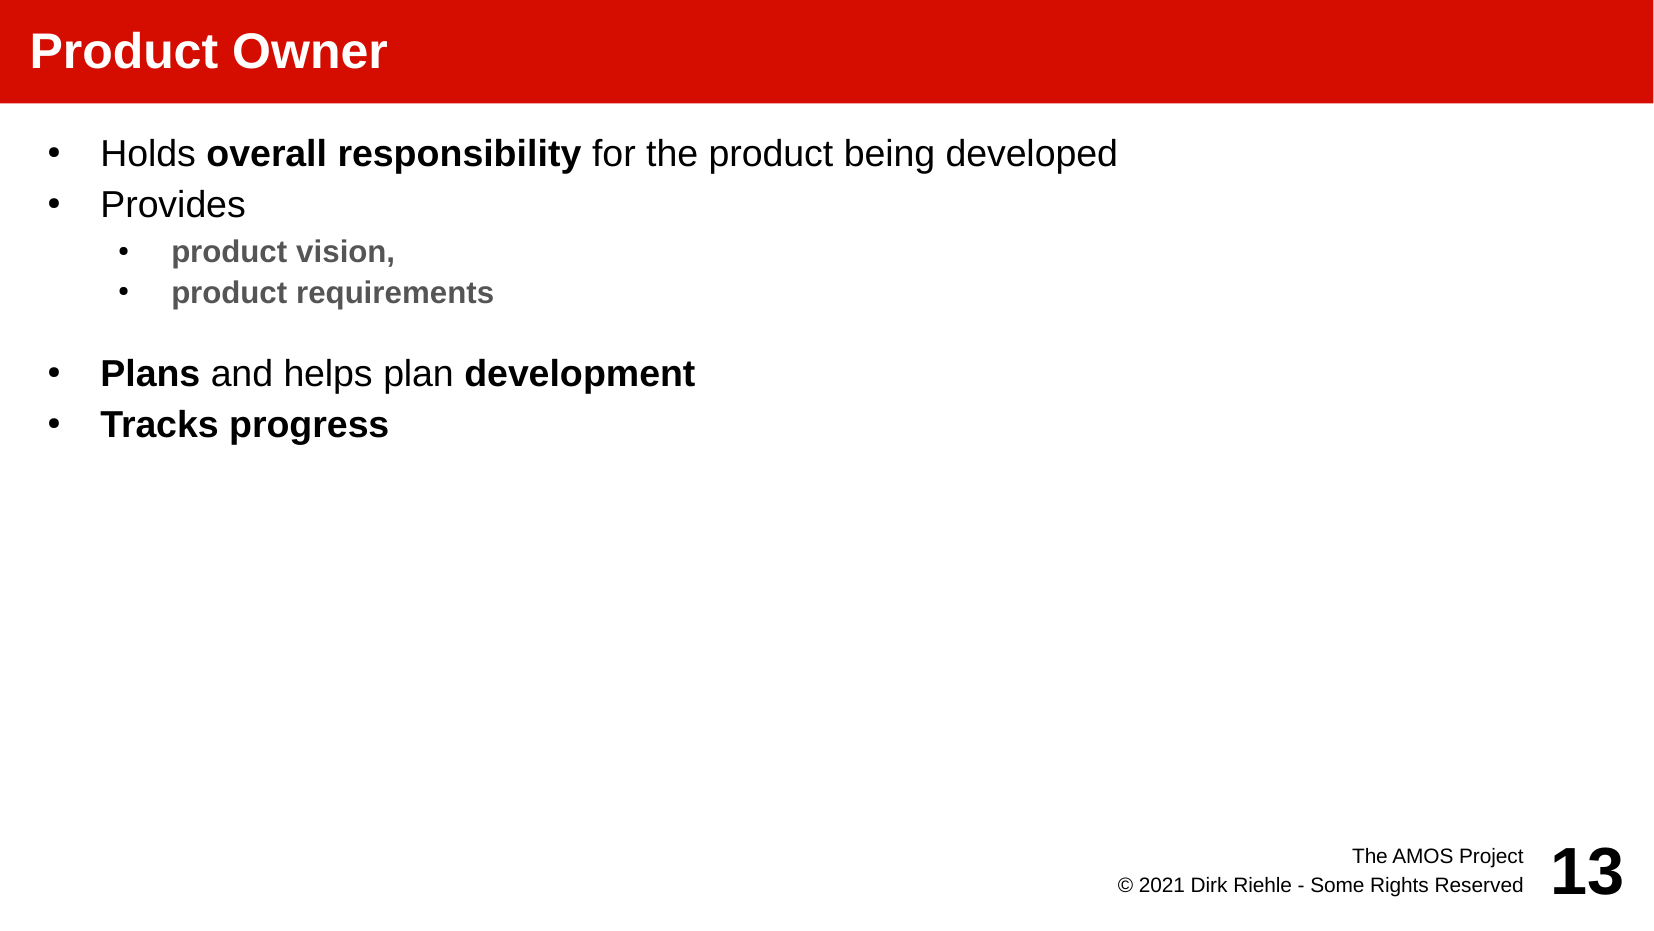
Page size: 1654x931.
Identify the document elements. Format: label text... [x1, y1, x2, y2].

list Holds overall responsibility for the product being developed Provides product vision, product requirements Plans and helps plan development Tracks progress [29, 132, 1625, 813]
title Product Owner [0, 0, 1654, 104]
